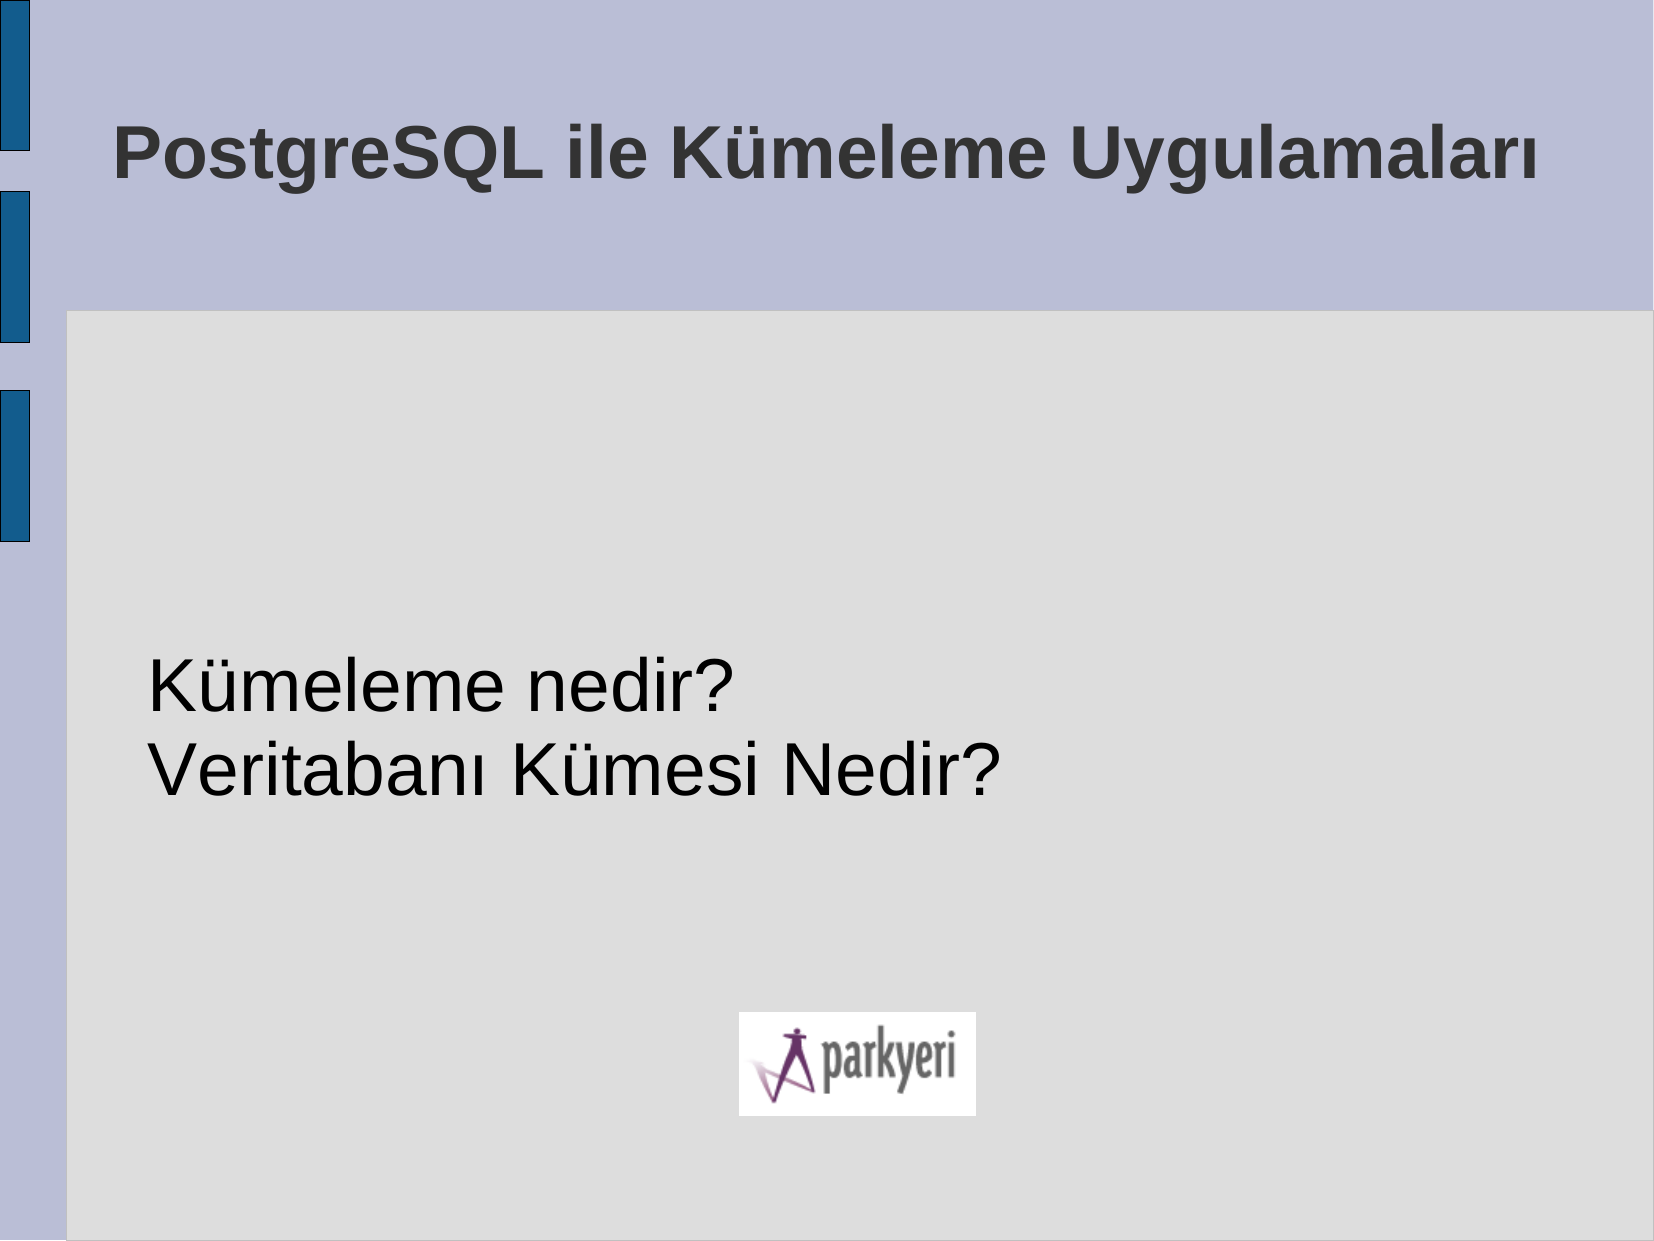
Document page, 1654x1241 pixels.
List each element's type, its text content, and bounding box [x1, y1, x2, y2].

subtitle Kümeleme nedir? Veritabanı Kümesi Nedir? [112, 637, 1080, 901]
picture [739, 1012, 976, 1116]
title PostgreSQL ile Kümeleme Uygulamaları [82, 56, 1571, 250]
